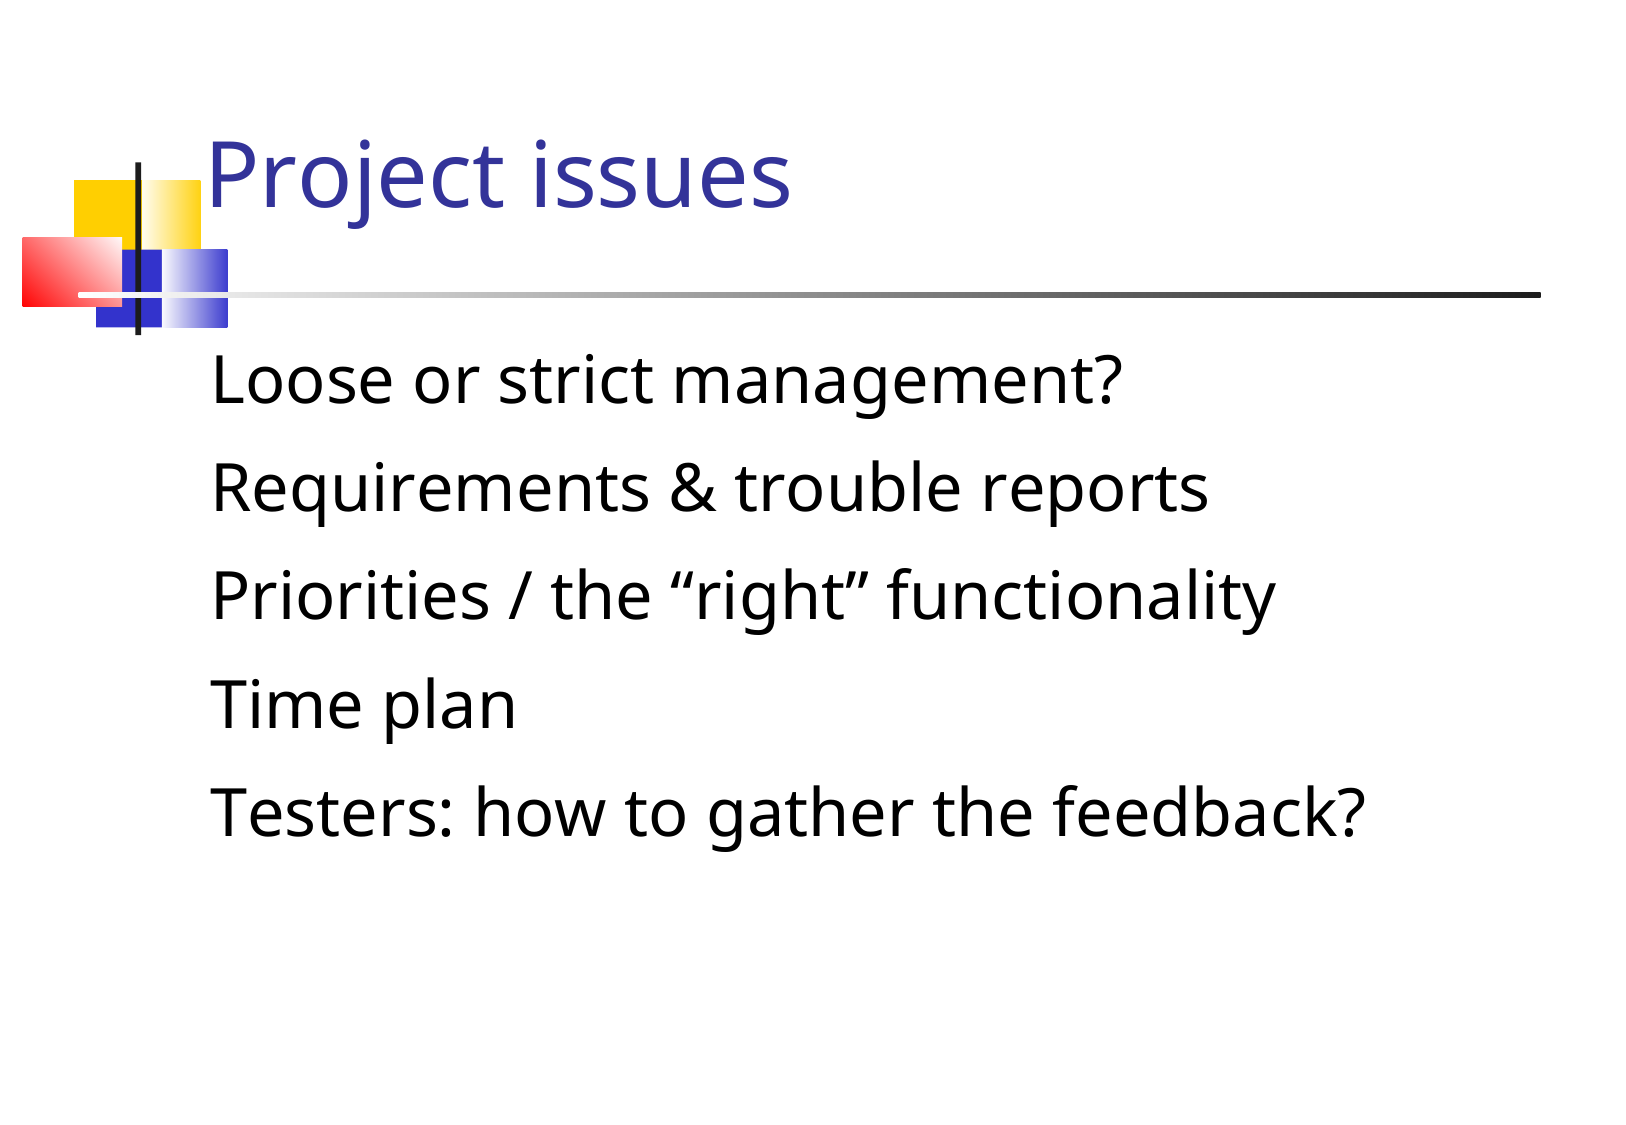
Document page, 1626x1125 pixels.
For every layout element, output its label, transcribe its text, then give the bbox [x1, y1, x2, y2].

list Loose or strict management? Requirements & trouble reports Priorities / the “right” functionality Time plan Testers: how to gather the feedback? [210, 331, 1592, 802]
title Project issues [204, 115, 1590, 227]
